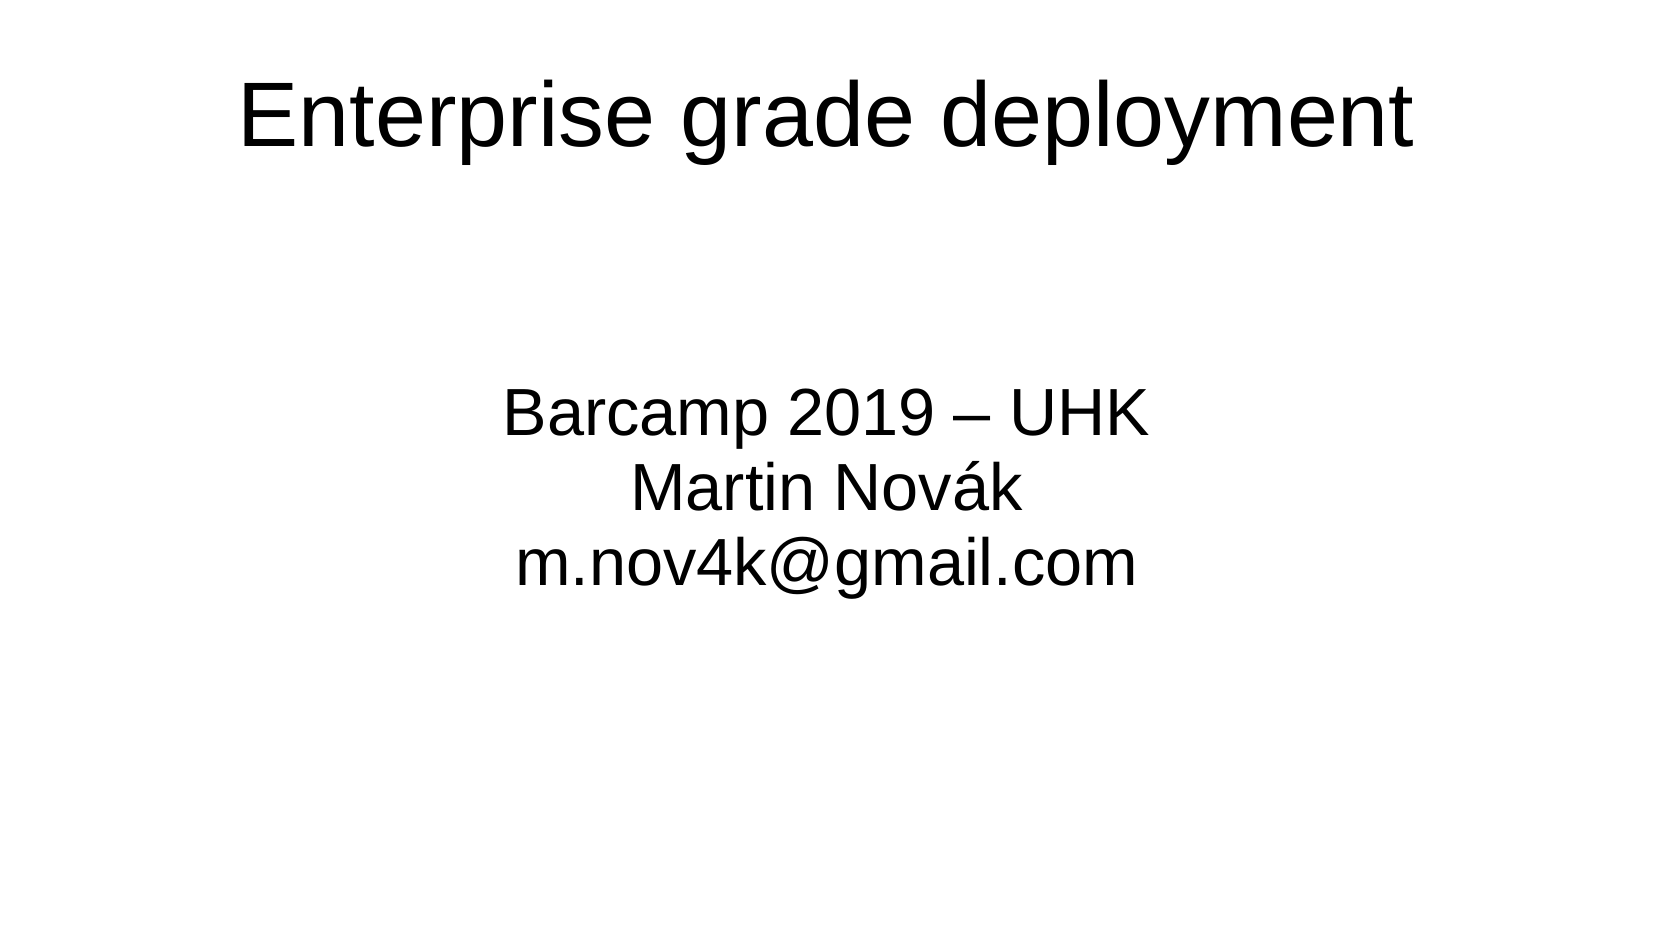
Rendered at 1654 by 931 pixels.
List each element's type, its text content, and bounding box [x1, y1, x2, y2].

title Enterprise grade deployment [82, 37, 1571, 193]
subtitle Barcamp 2019 – UHK Martin Novák m.nov4k@gmail.com [82, 217, 1571, 758]
